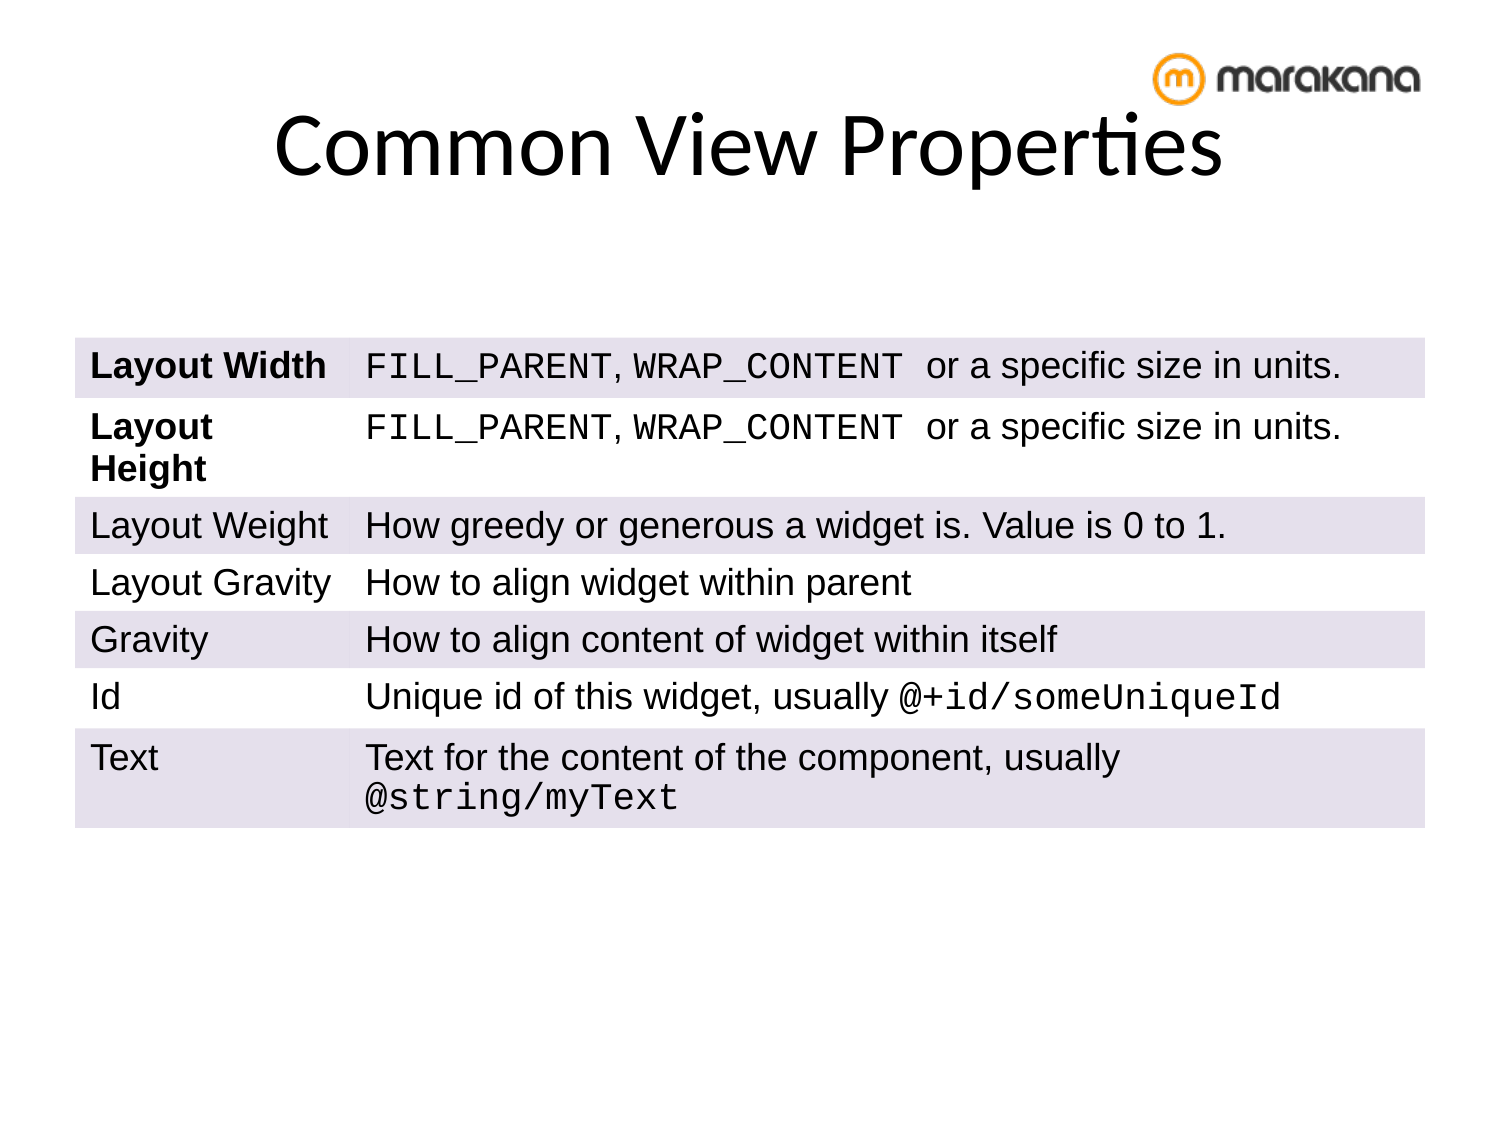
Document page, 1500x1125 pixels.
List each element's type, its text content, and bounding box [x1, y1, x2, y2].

table_cell How to align content of widget within itself [350, 611, 1425, 668]
title Common View Properties [75, 45, 1425, 233]
table_cell FILL_PARENT, WRAP_CONTENT or a specific size in units. [350, 398, 1425, 497]
table_cell Unique id of this widget, usually @+id/someUniqueId [350, 668, 1425, 728]
table_cell Layout Height [75, 398, 350, 497]
table_cell Text [75, 728, 350, 828]
table_cell How to align widget within parent [350, 554, 1425, 611]
table_header FILL_PARENT, WRAP_CONTENT or a specific size in units. [350, 338, 1425, 398]
table_cell Layout Gravity [75, 554, 350, 611]
table_cell How greedy or generous a widget is. Value is 0 to 1. [350, 497, 1425, 554]
table_cell Id [75, 668, 350, 728]
table_cell Gravity [75, 611, 350, 668]
table_cell Text for the content of the component, usually @string/myText [350, 728, 1425, 828]
table_cell Layout Weight [75, 497, 350, 554]
table_header Layout Width [75, 338, 350, 398]
